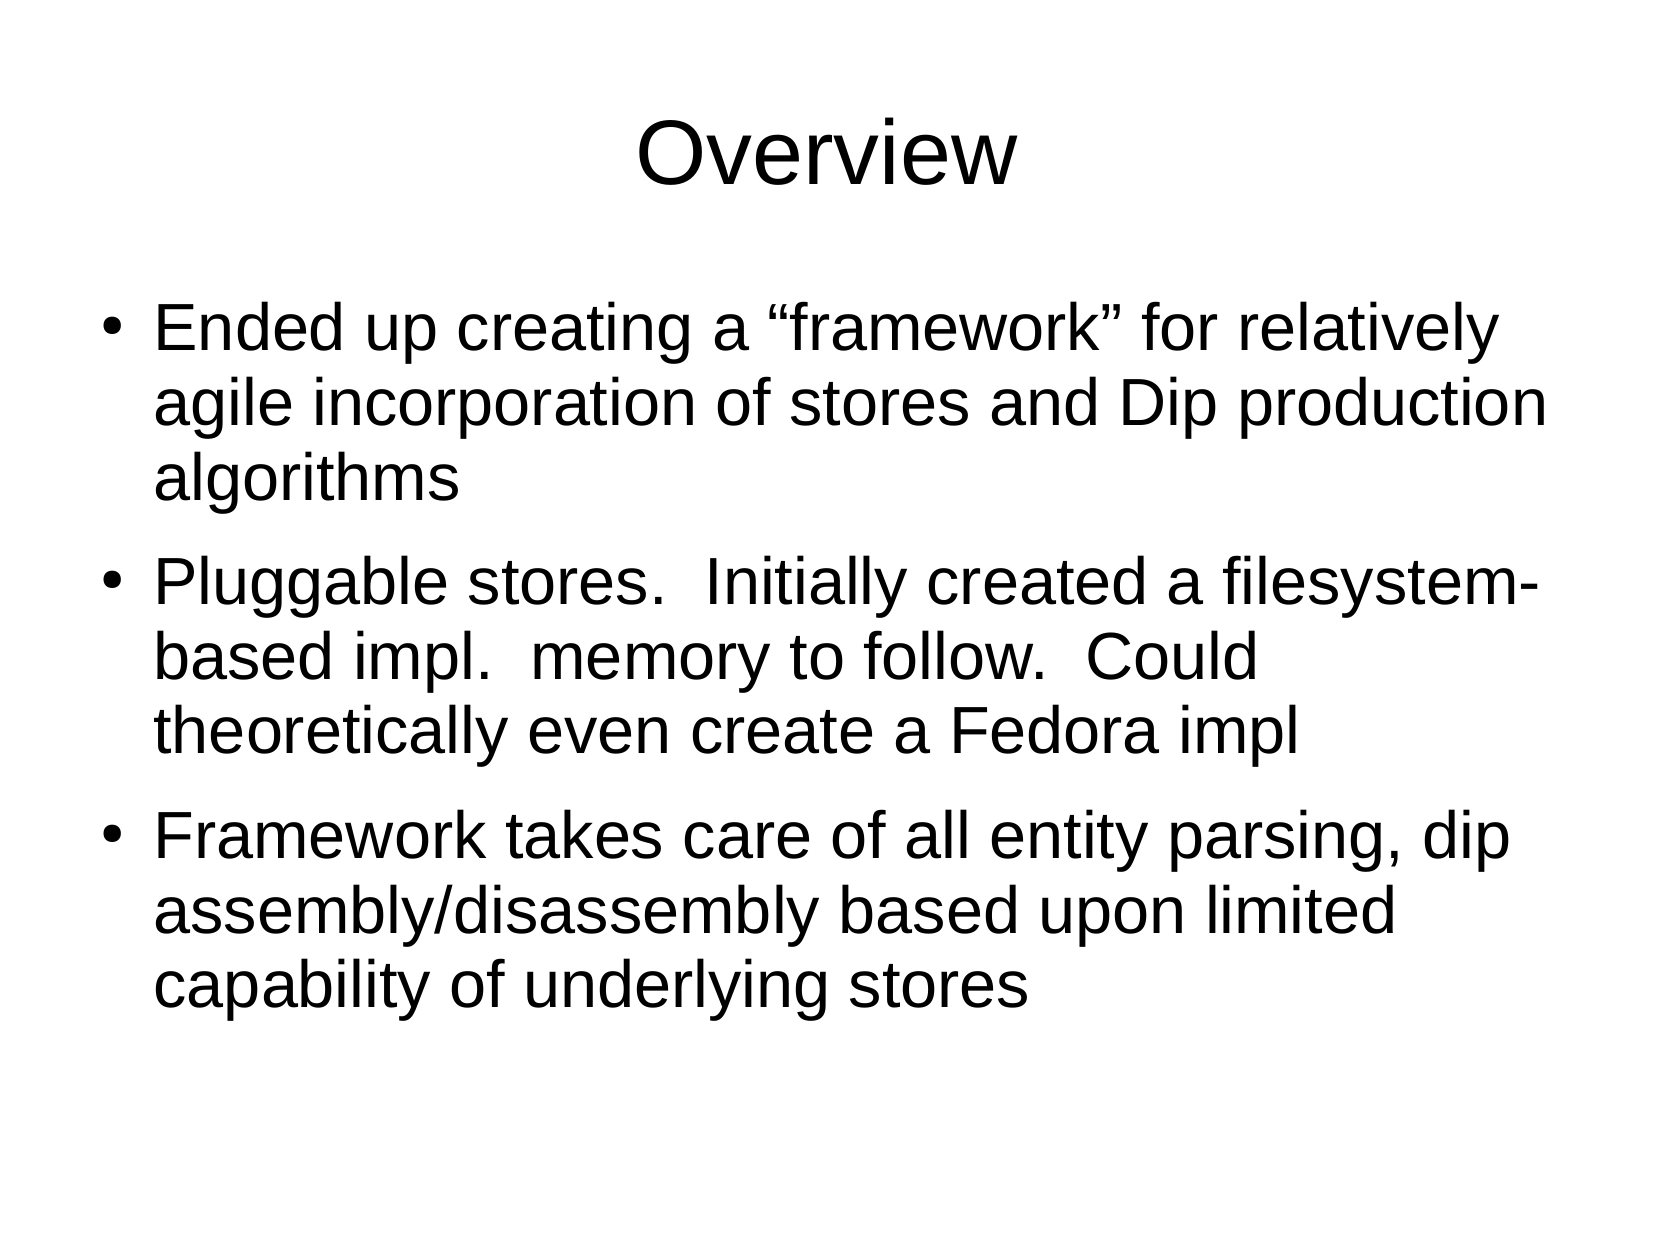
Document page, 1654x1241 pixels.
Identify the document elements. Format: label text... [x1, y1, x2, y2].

list Ended up creating a “framework” for relatively agile incorporation of stores and Dip production algorithms Pluggable stores. Initially created a filesystem-based impl. memory to follow. Could theoretically even create a Fedora impl Framework takes care of all entity parsing, dip assembly/disassembly based upon limited capability of underlying stores [82, 290, 1571, 1109]
title Overview [82, 56, 1571, 250]
